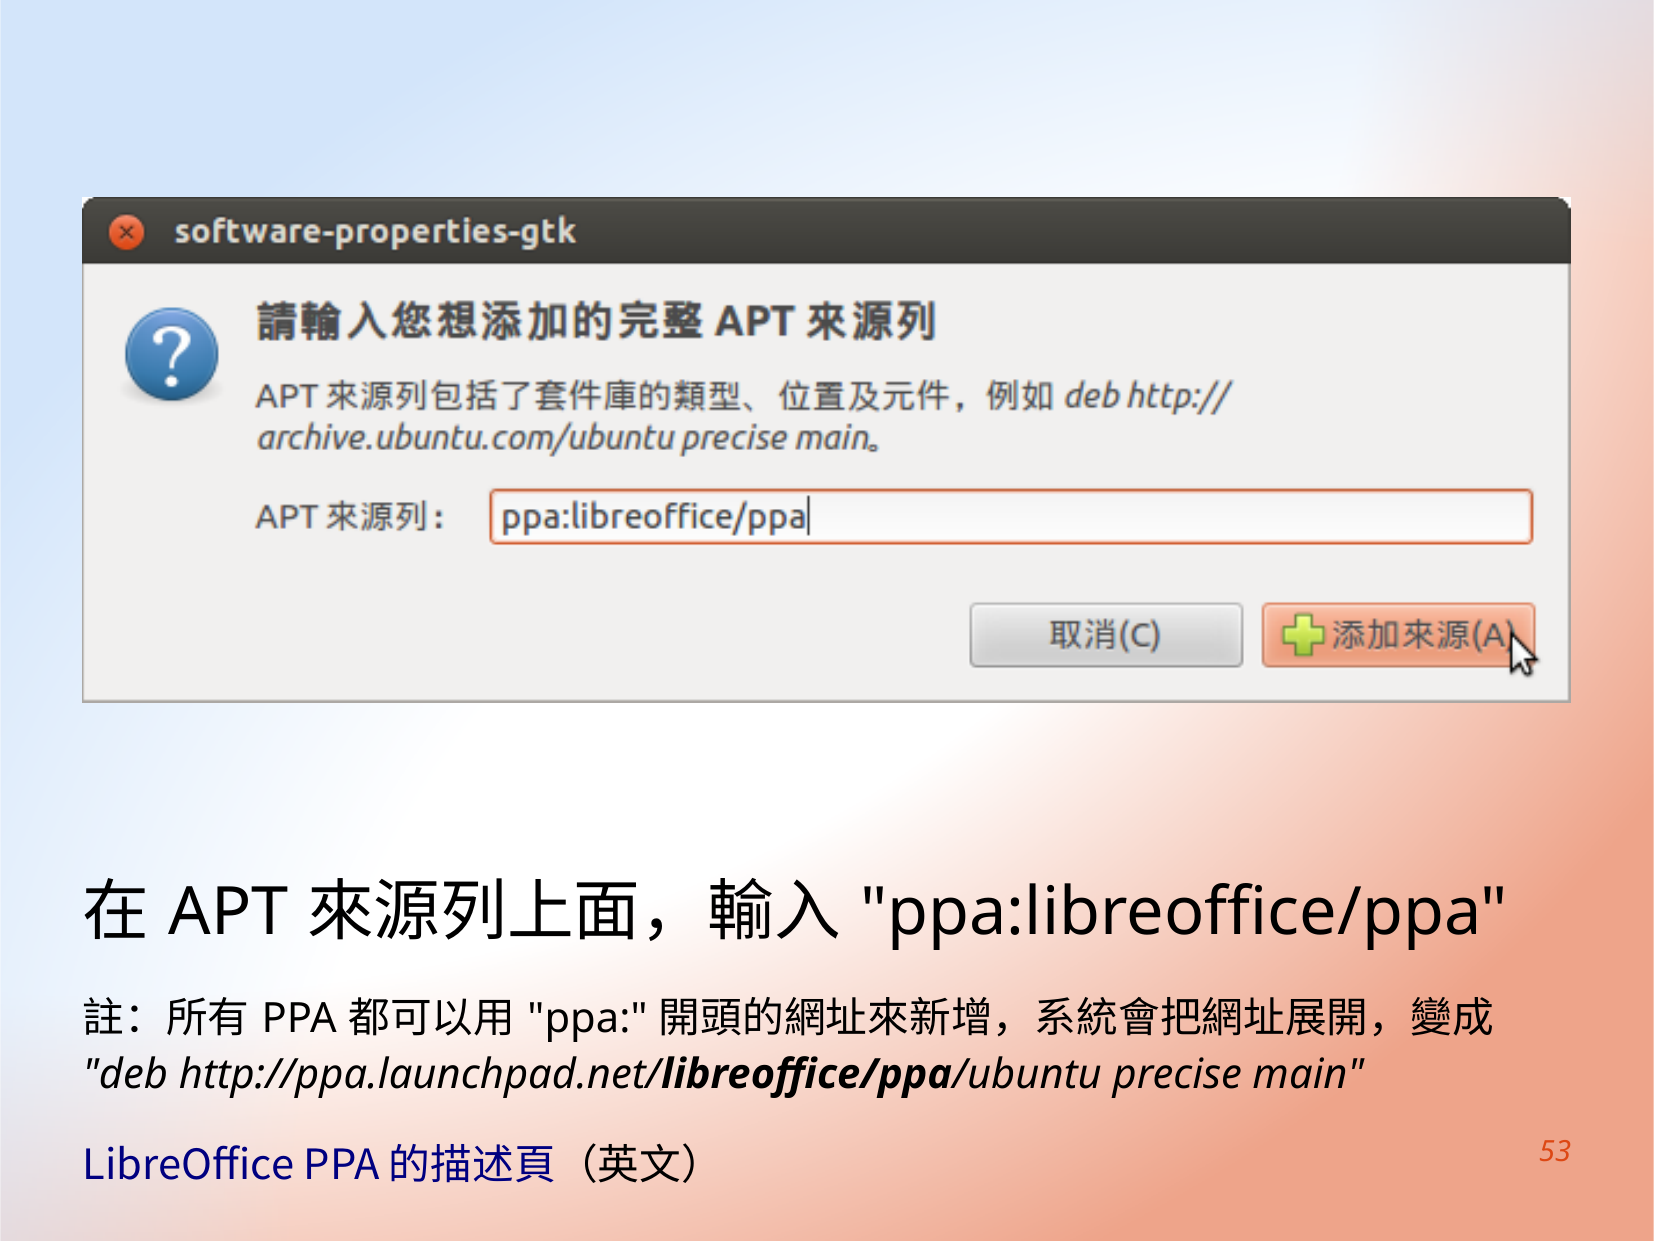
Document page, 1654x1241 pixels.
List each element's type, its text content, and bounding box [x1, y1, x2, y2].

picture [0, 0, 1654, 1241]
list 在APT來源列上面，輸入"ppa:libreoffice/ppa" 註：所有PPA都可以用"ppa:"開頭的網址來新增，系統會把網址展開，變成 "deb http://ppa.launchpad.net/libreoffice/ppa/ubuntu precise main" LibreOffice PPA 的描述頁（英文） [82, 857, 1571, 1201]
